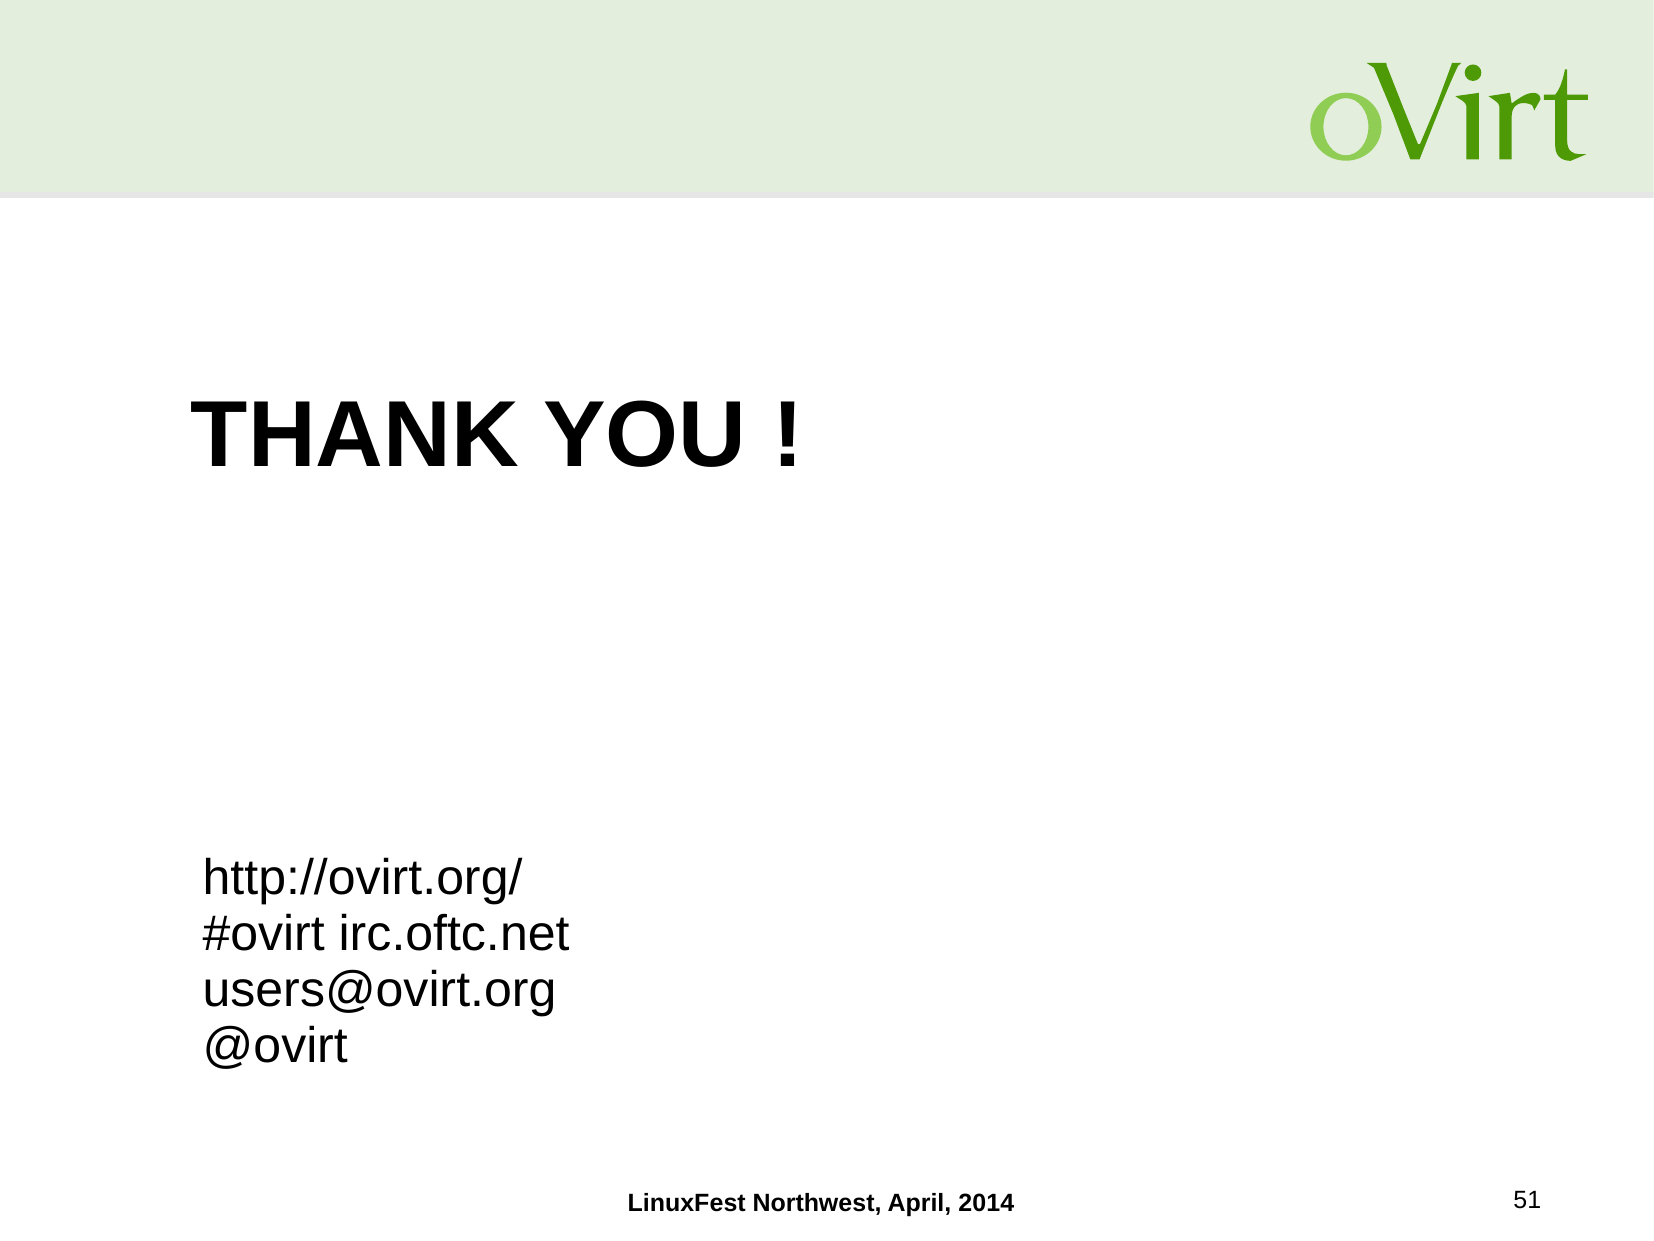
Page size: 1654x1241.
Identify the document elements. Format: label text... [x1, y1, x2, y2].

text_box THANK YOU ! [175, 374, 1549, 510]
text_box http://ovirt.org/ #ovirt irc.oftc.net users@ovirt.org @ovirt [187, 842, 1561, 1081]
